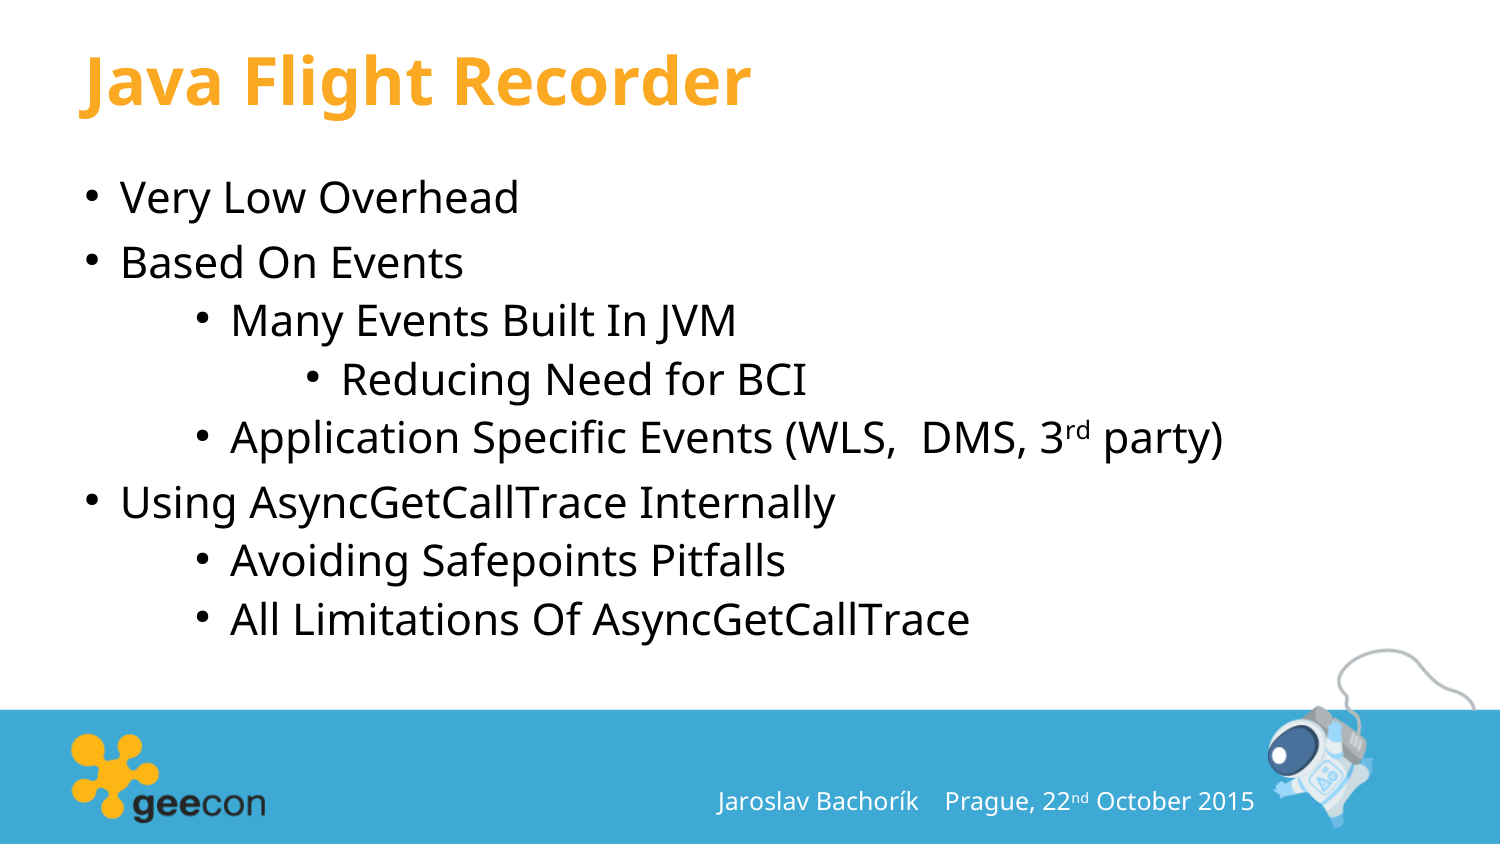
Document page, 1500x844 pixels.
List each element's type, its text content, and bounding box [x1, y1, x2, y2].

text_box Jaroslav Bachorík Prague, 22nd October 2015 [442, 778, 1270, 824]
title Java Flight Recorder [75, 33, 1426, 165]
list Very Low Overhead Based On Events Many Events Built In JVM Reducing Need for BCI Application Specific Events (WLS, DMS, 3rd party) Using AsyncGetCallTrace Internally Avoiding Safepoints Pitfalls All Limitations Of AsyncGetCallTrace [75, 165, 1426, 623]
picture [0, 0, 1500, 844]
